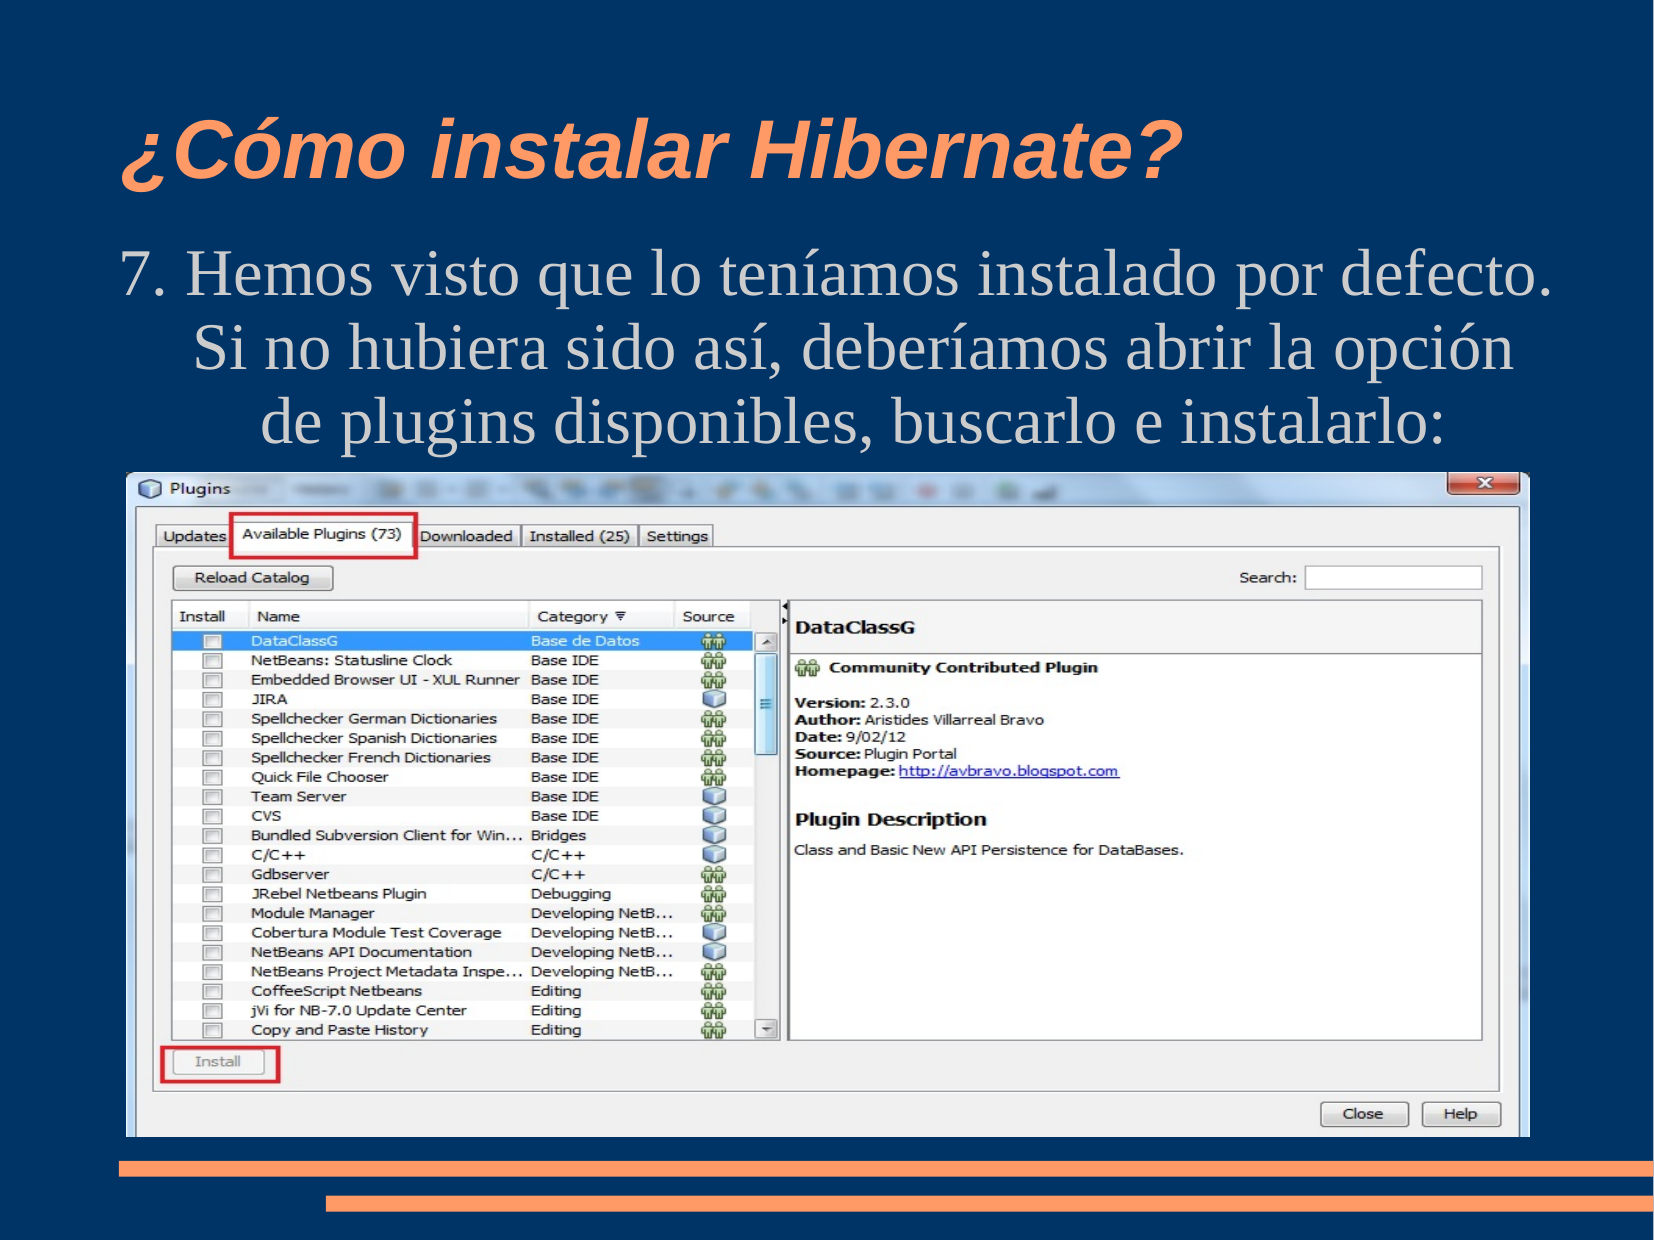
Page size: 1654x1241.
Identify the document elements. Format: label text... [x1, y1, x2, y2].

title ¿Cómo instalar Hibernate? [121, 53, 1534, 236]
picture [126, 472, 1530, 1137]
subtitle 7. Hemos visto que lo teníamos instalado por defecto. Si no hubiera sido así, deberíamos abrir la opción de plugins disponibles, buscarlo e instalarlo: [118, 236, 1558, 533]
